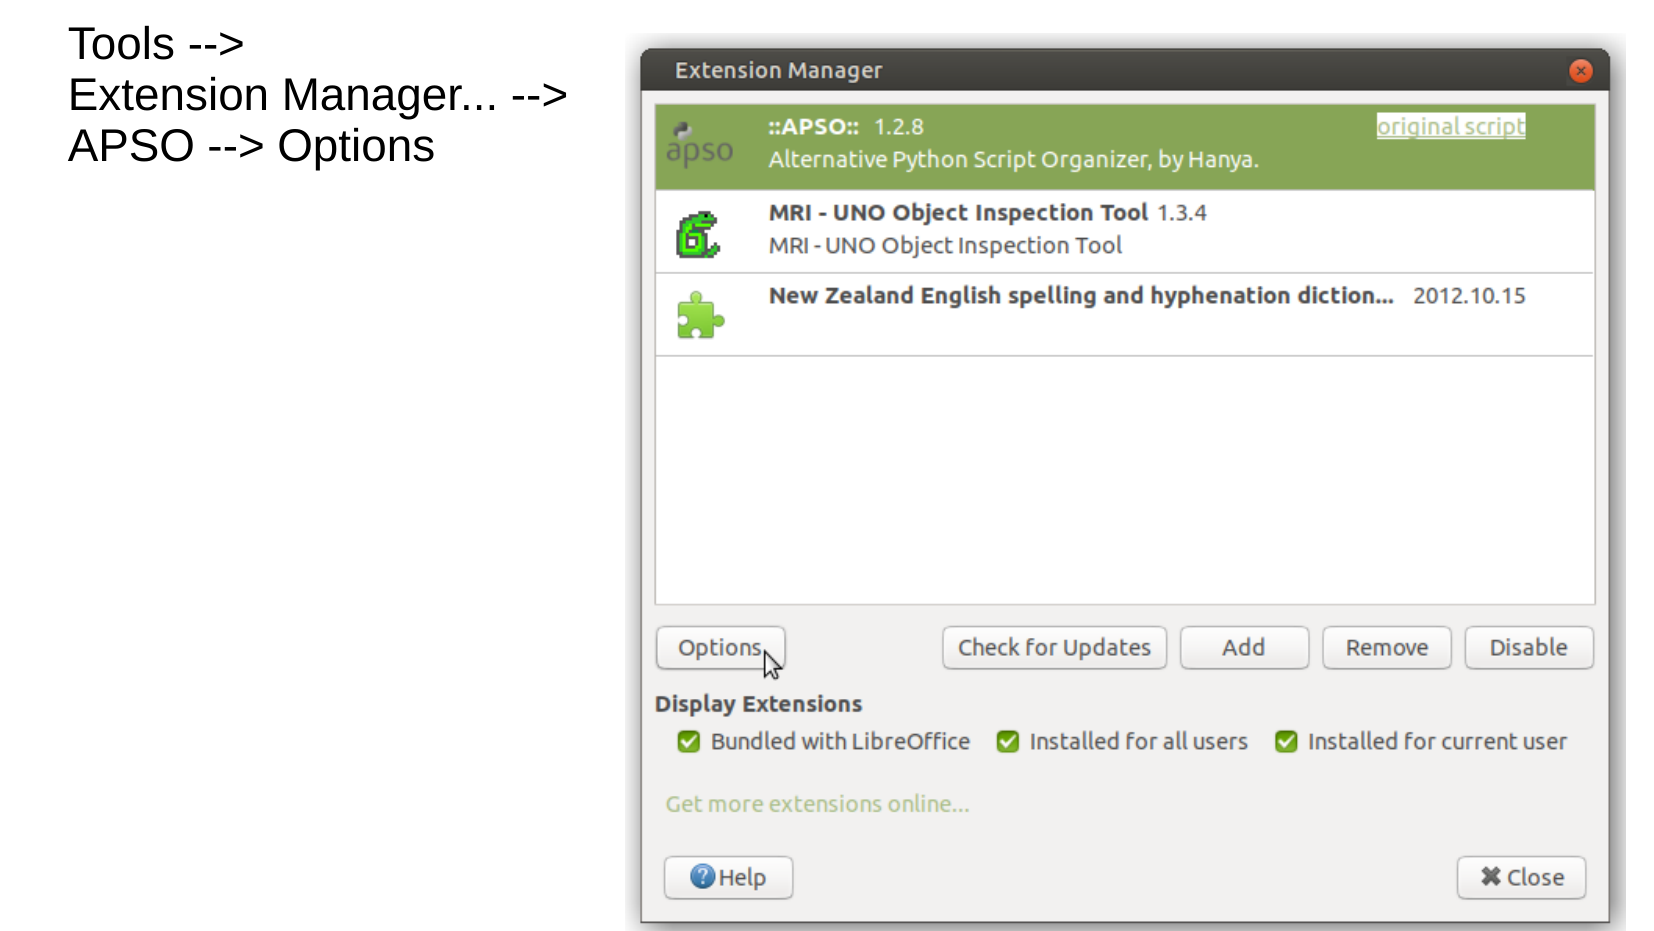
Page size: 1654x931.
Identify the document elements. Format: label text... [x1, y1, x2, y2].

subtitle Tools --> Extension Manager... --> APSO --> Options [67, 17, 1557, 223]
picture [625, 33, 1626, 931]
